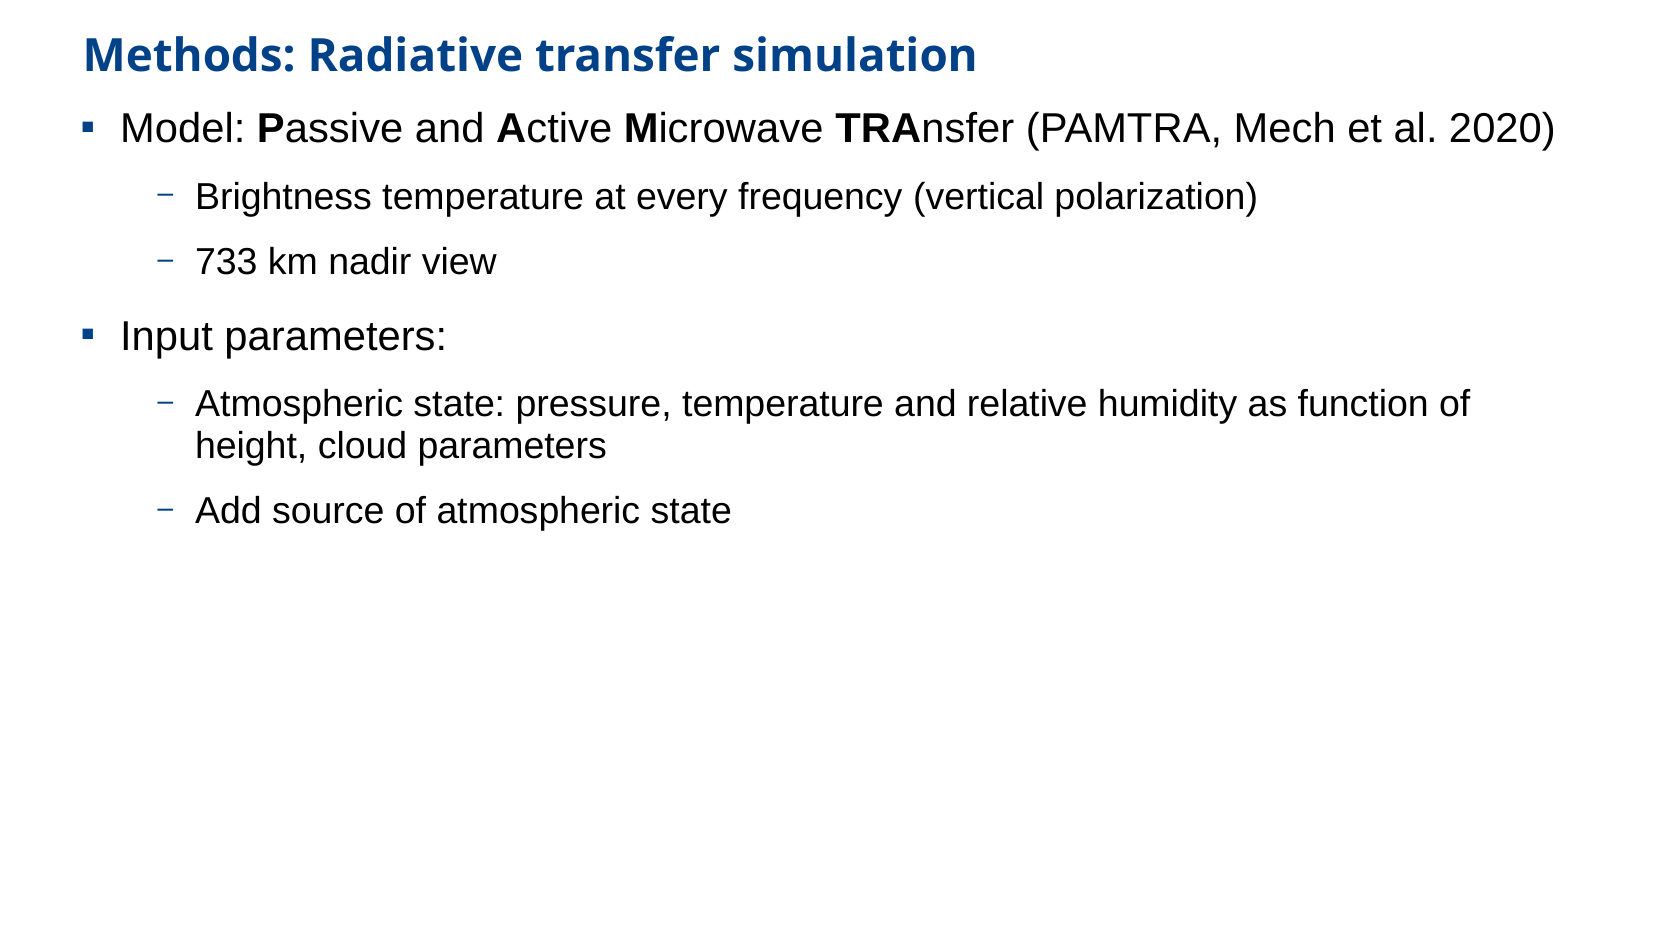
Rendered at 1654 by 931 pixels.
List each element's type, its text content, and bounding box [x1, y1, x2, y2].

title Methods: Radiative transfer simulation [82, 19, 1571, 88]
list Model: Passive and Active Microwave TRAnsfer (PAMTRA, Mech et al. 2020) Brightness temperature at every frequency (vertical polarization) 733 km nadir view Input parameters: Atmospheric state: pressure, temperature and relative humidity as function of height, cloud parameters Add source of atmospheric state [82, 105, 1571, 811]
